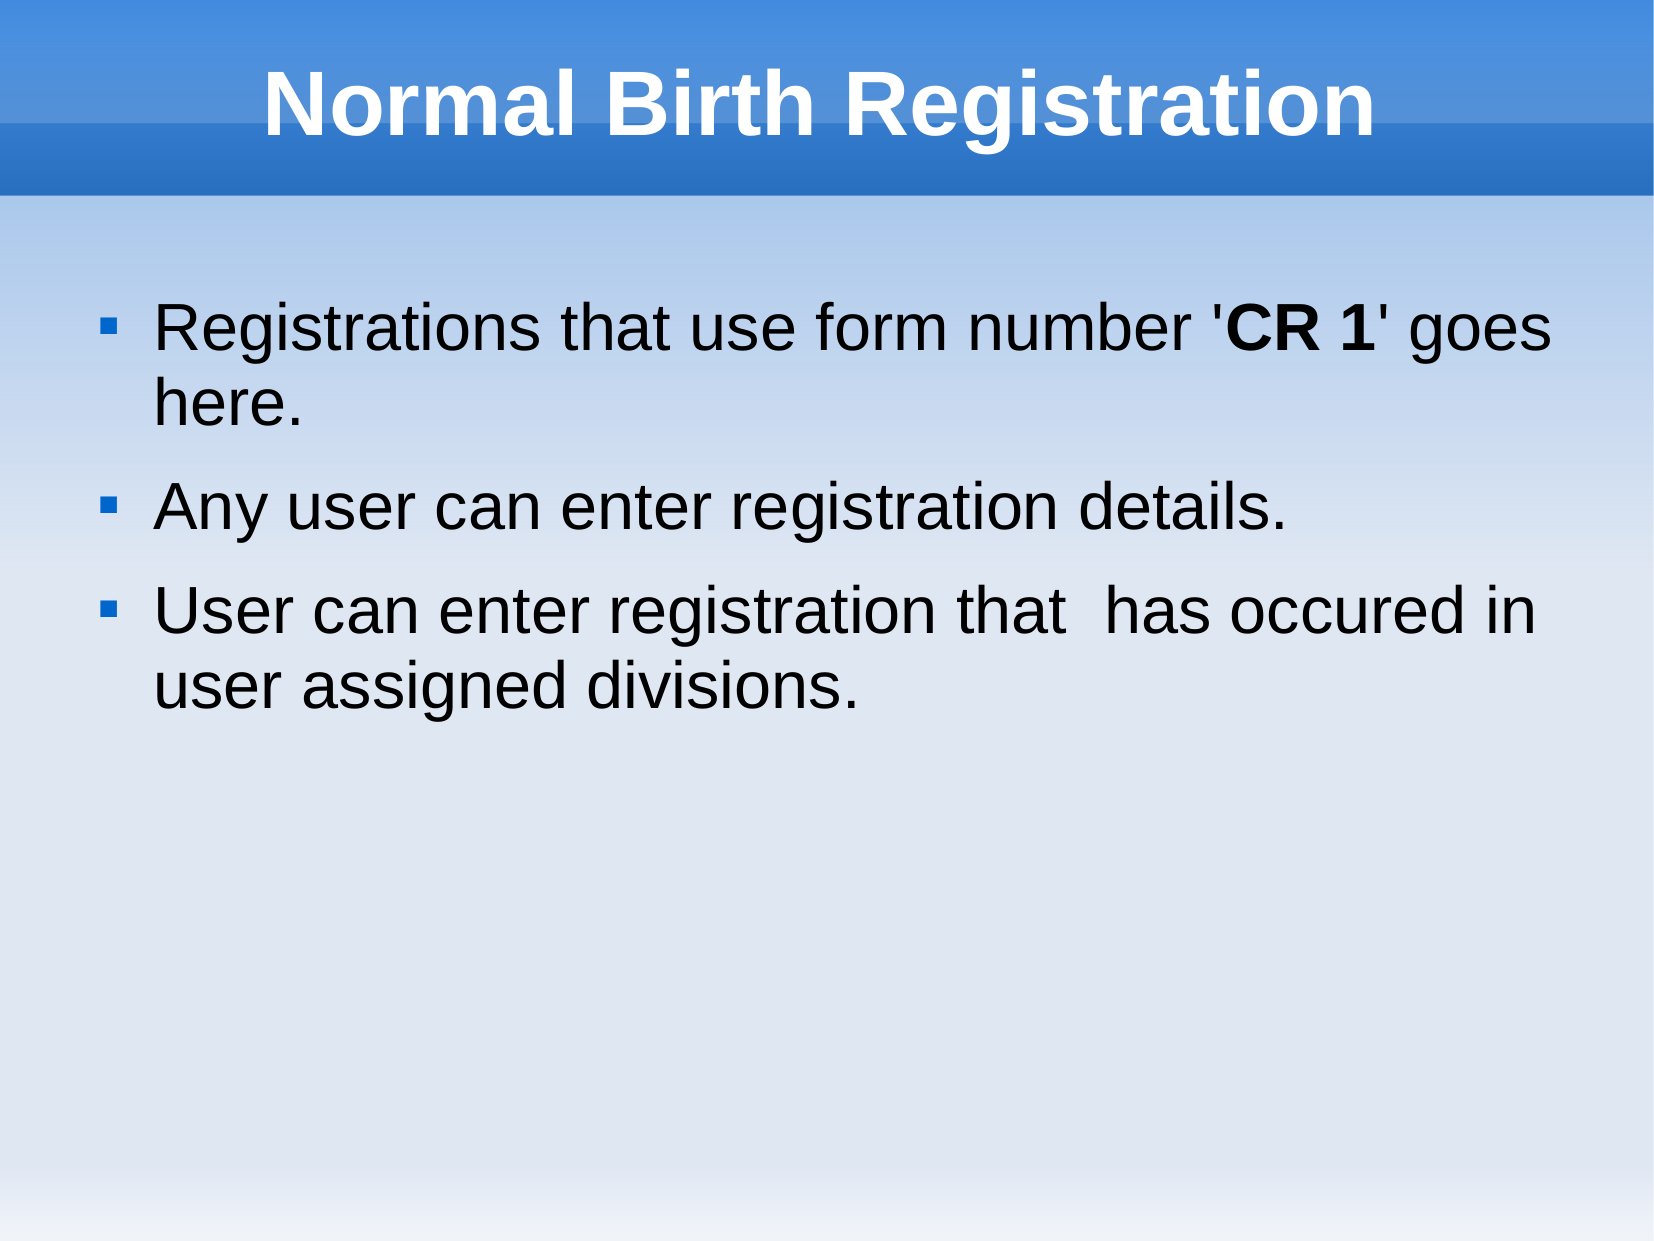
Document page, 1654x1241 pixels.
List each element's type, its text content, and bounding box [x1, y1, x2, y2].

list Registrations that use form number 'CR 1' goes here. Any user can enter registration details. User can enter registration that has occured in user assigned divisions. [82, 290, 1571, 1094]
title Normal Birth Registration [76, 7, 1565, 200]
picture [0, 0, 1654, 1241]
